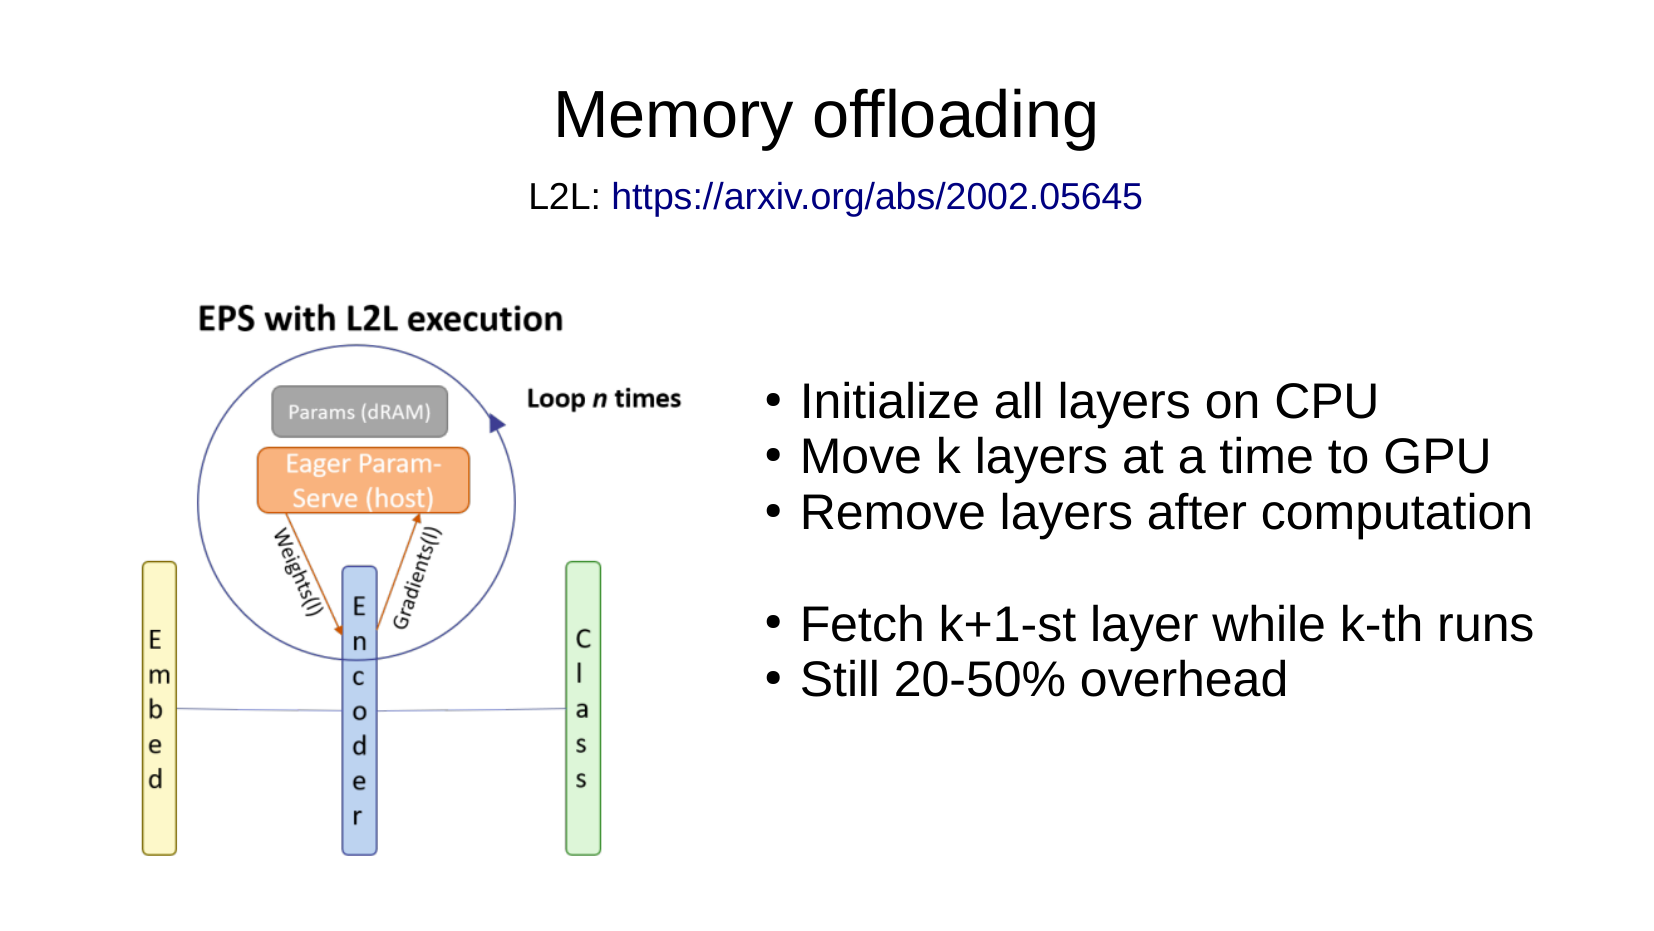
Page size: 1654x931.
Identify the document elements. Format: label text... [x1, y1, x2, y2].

text_box Initialize all layers on CPU Move k layers at a time to GPU Remove layers after computation Fetch k+1-st layer while k-th runs Still 20-50% overhead [749, 365, 1650, 827]
title Memory offloading [82, 37, 1571, 168]
text_box L2L: https://arxiv.org/abs/2002.05645 [7, 168, 1654, 267]
picture [98, 285, 693, 871]
